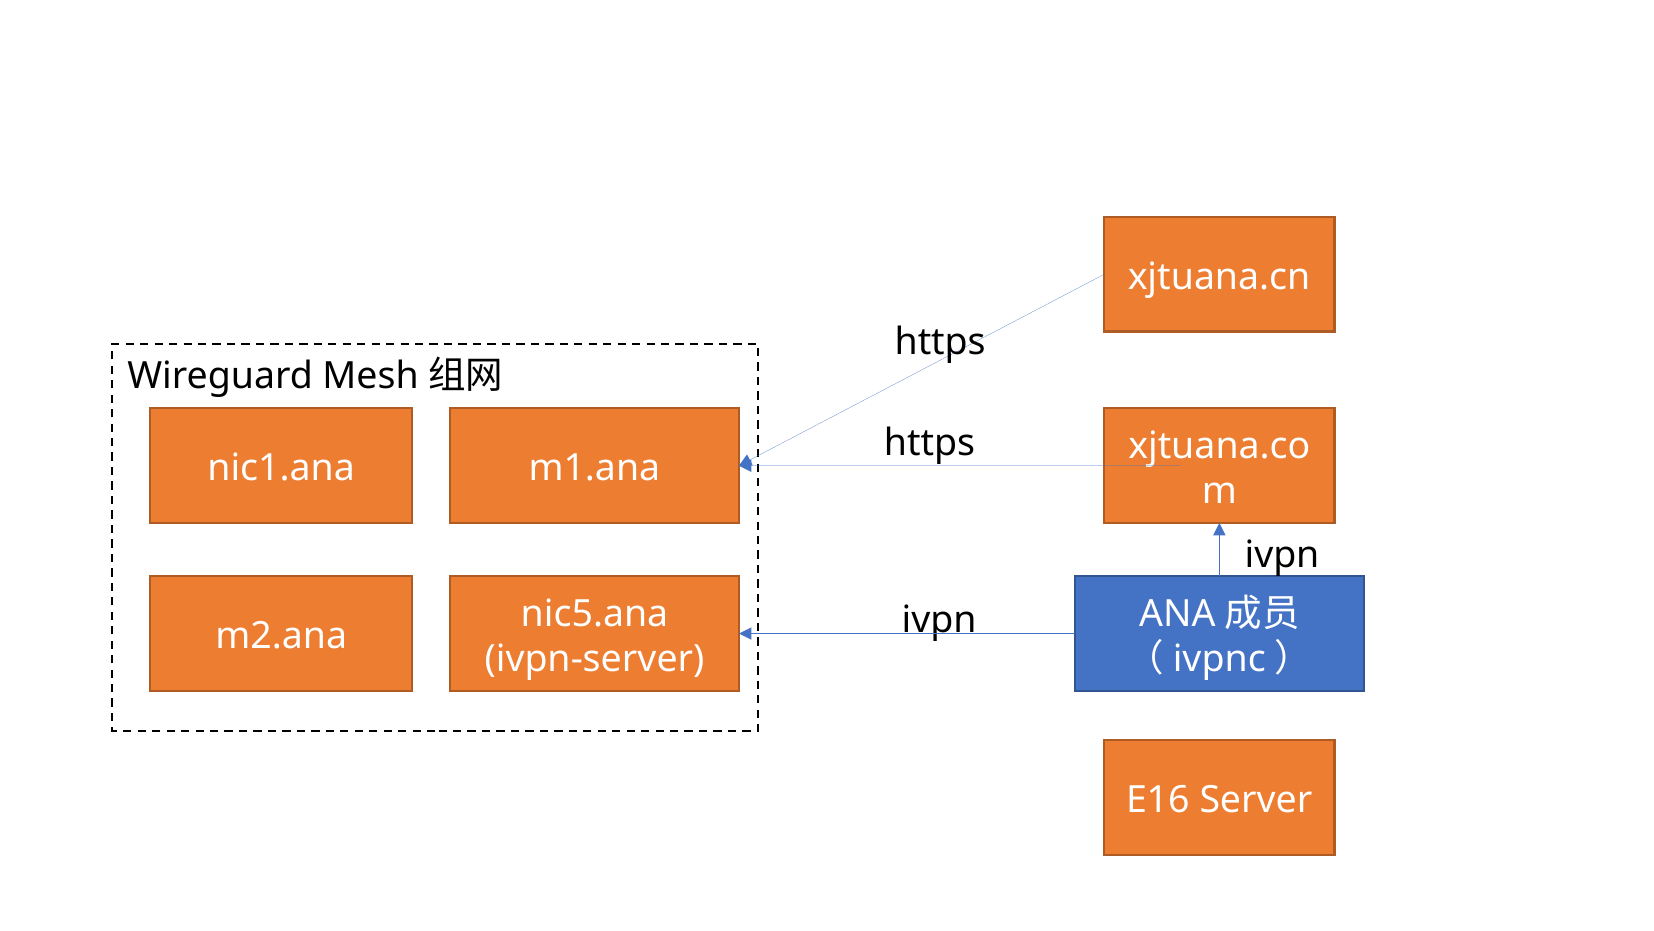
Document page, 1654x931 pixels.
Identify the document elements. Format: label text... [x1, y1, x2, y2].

text_box https [879, 309, 1001, 370]
text_box ivpn [1229, 523, 1354, 583]
text_box xjtuana.com [1104, 408, 1335, 523]
text_box Wireguard Mesh组网 [112, 343, 759, 732]
text_box nic5.ana (ivpn-server) [449, 576, 739, 691]
text_box ivpn [886, 587, 1007, 633]
text_box ivpn [936, 614, 948, 630]
text_box xjtuana.cn [1104, 216, 1335, 332]
text_box ANA成员（ivpnc） [1074, 576, 1364, 691]
text_box E16 Server [1104, 740, 1335, 855]
text_box m1.ana [449, 408, 739, 523]
text_box nic1.ana [149, 408, 413, 523]
text_box https [869, 411, 991, 471]
text_box ivpn [886, 634, 1007, 647]
text_box m2.ana [149, 576, 413, 691]
